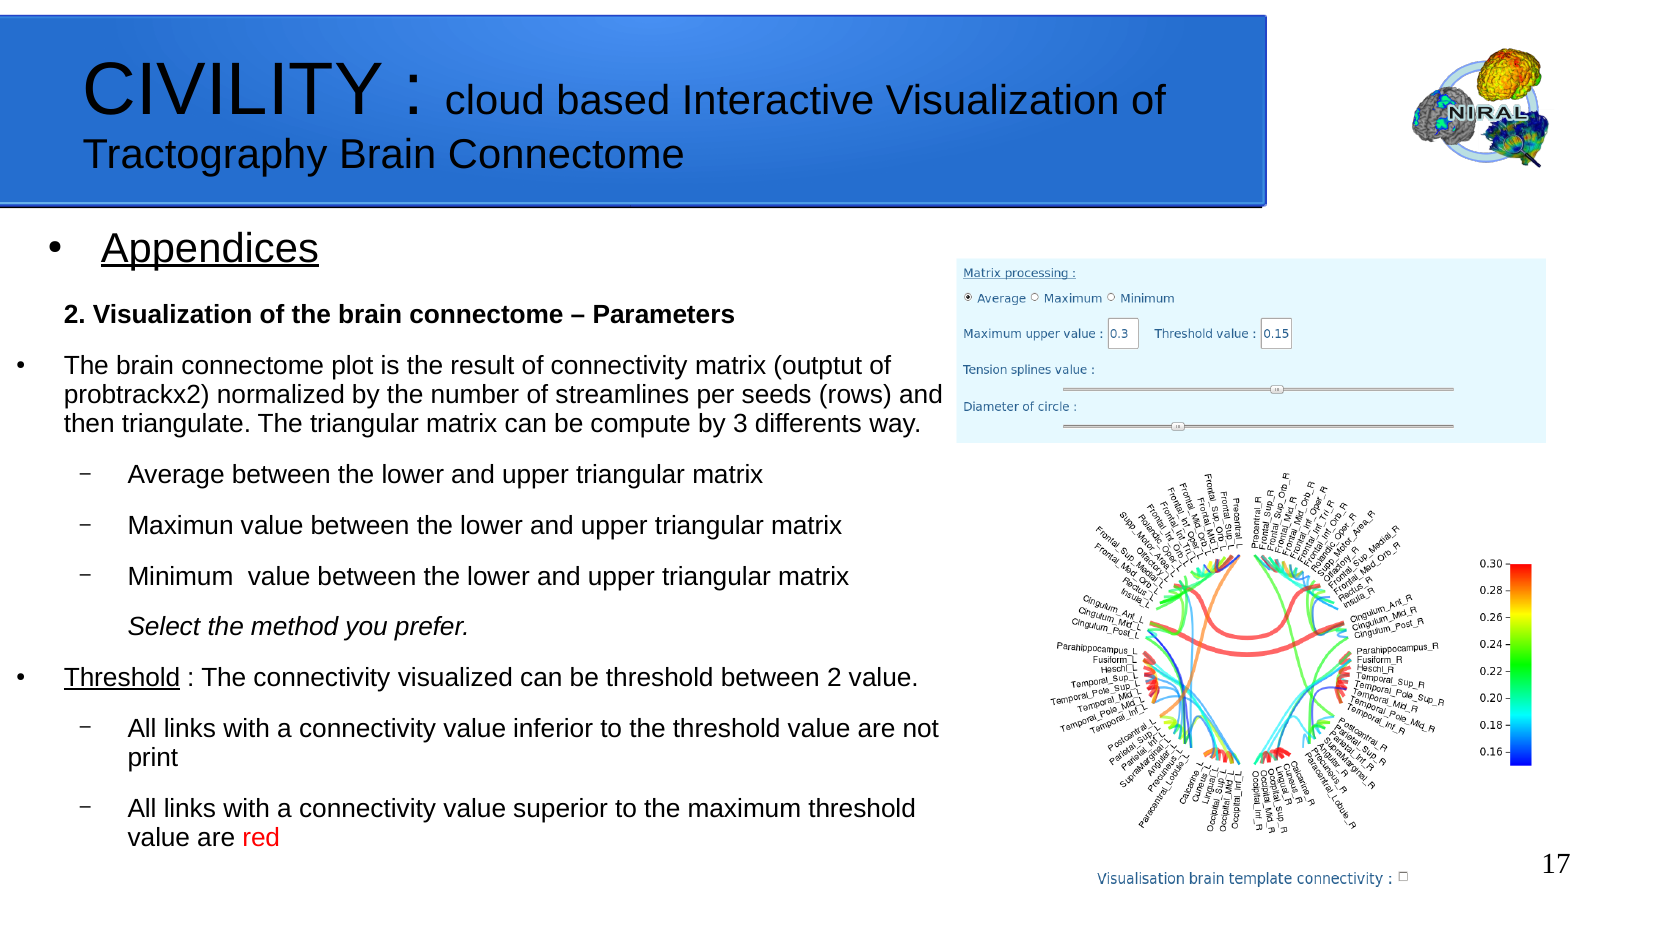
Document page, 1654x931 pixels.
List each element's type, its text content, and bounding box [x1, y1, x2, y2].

list Appendices [30, 224, 788, 300]
picture [950, 254, 1546, 841]
title CIVILITY : cloud based Interactive Visualization of Tractography Brain Connectome [82, 35, 1235, 189]
picture [1080, 854, 1428, 901]
picture [0, 13, 1270, 212]
text_box 2. Visualization of the brain connectome – Parameters The brain connectome plot is the result of connectivity matrix (outptut of probtrackx2) normalized by the number of streamlines per seeds (rows) and then triangulate. The triangular matrix can be compute by 3 differents way. Average between the lower and upper triangular matrix Maximun value between the lower and upper triangular matrix Minimum value between the lower and upper triangular matrix Select the method you prefer. Threshold : The connectivity visualized can be threshold between 2 value. All links with a connectivity value inferior to the threshold value are not print All links with a connectivity value superior to the maximum threshold value are red [0, 300, 951, 931]
picture [1395, 21, 1576, 196]
